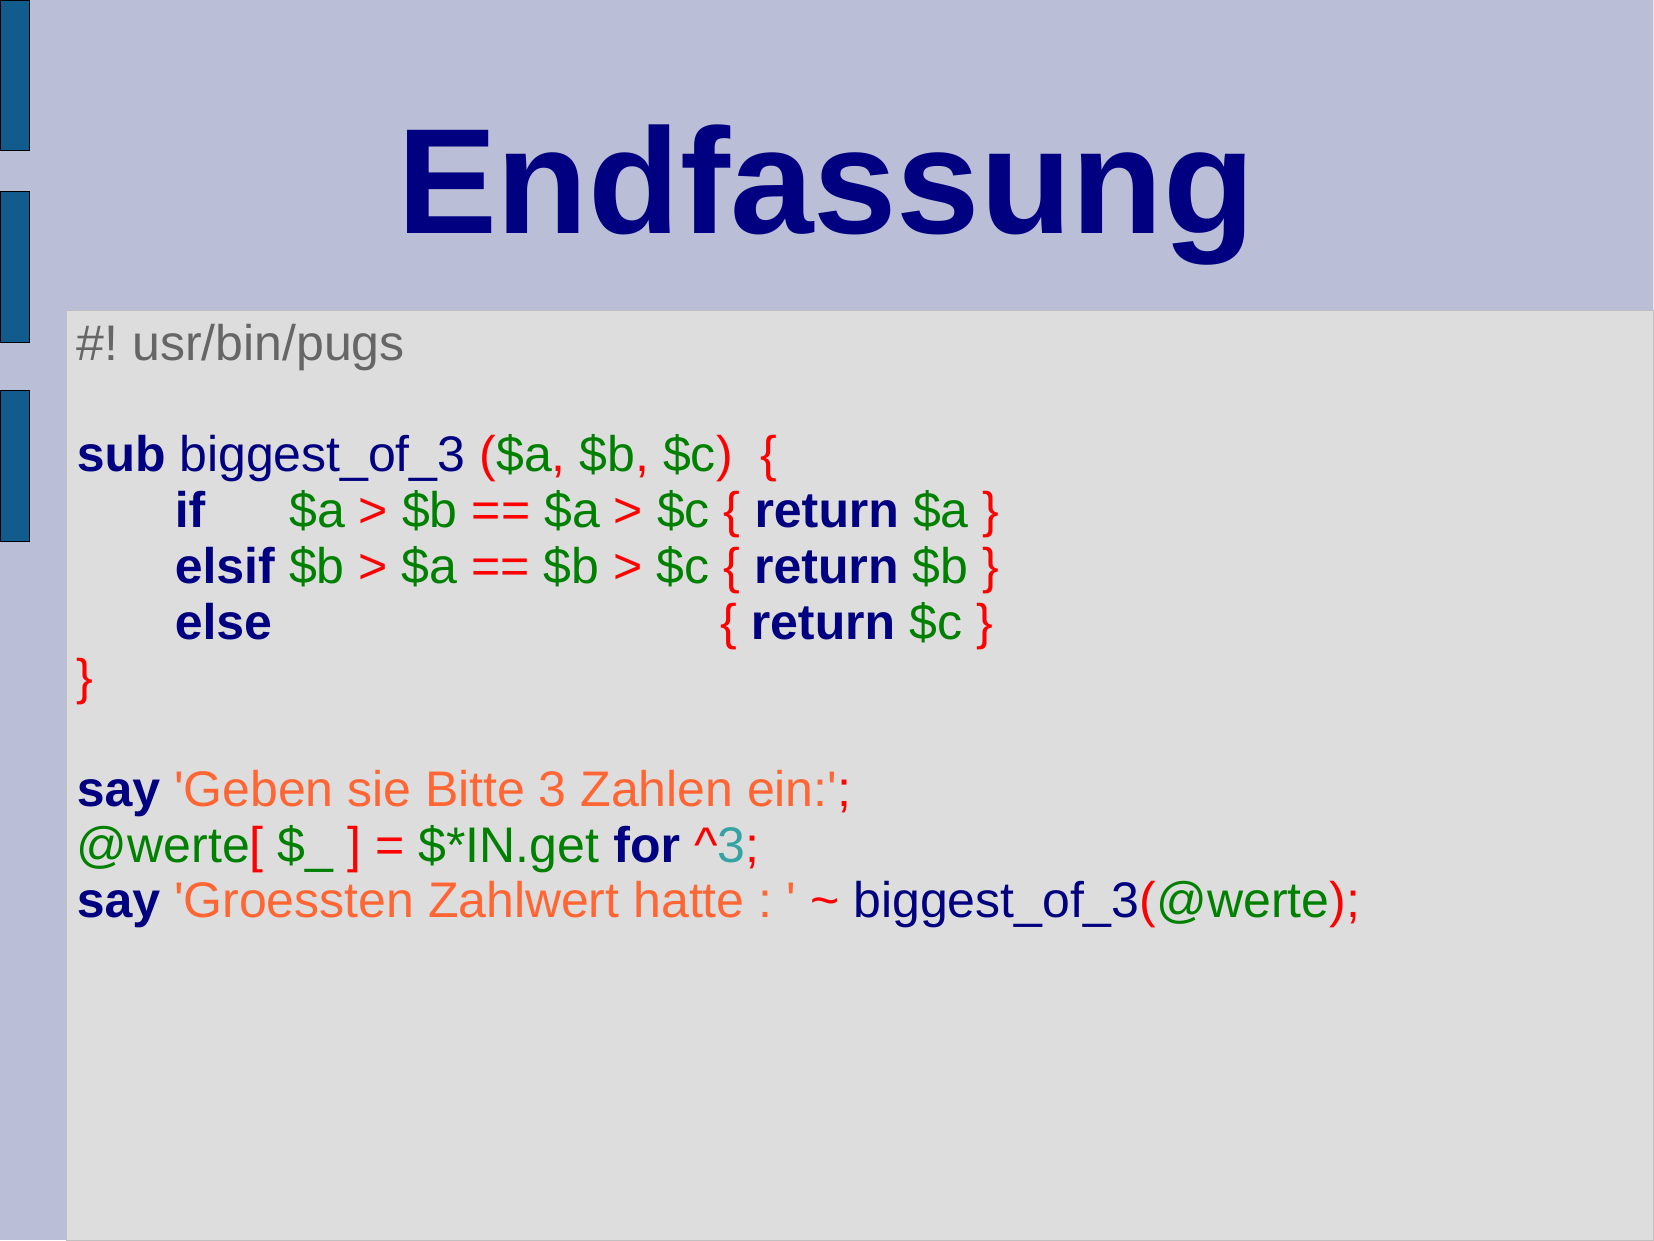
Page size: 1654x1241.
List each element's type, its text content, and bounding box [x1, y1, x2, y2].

list #! usr/bin/pugs sub biggest_of_3 ($a, $b, $c) { if $a > $b == $a > $c { return $a } elsif $b > $a == $b > $c { return $b } else { return $c } } say 'Geben sie Bitte 3 Zahlen ein:'; @werte[ $_ ] = $*IN.get for ^3; say 'Groessten Zahlwert hatte : ' ~ biggest_of_3(@werte); [76, 315, 1625, 1182]
title Endfassung [59, 78, 1595, 286]
